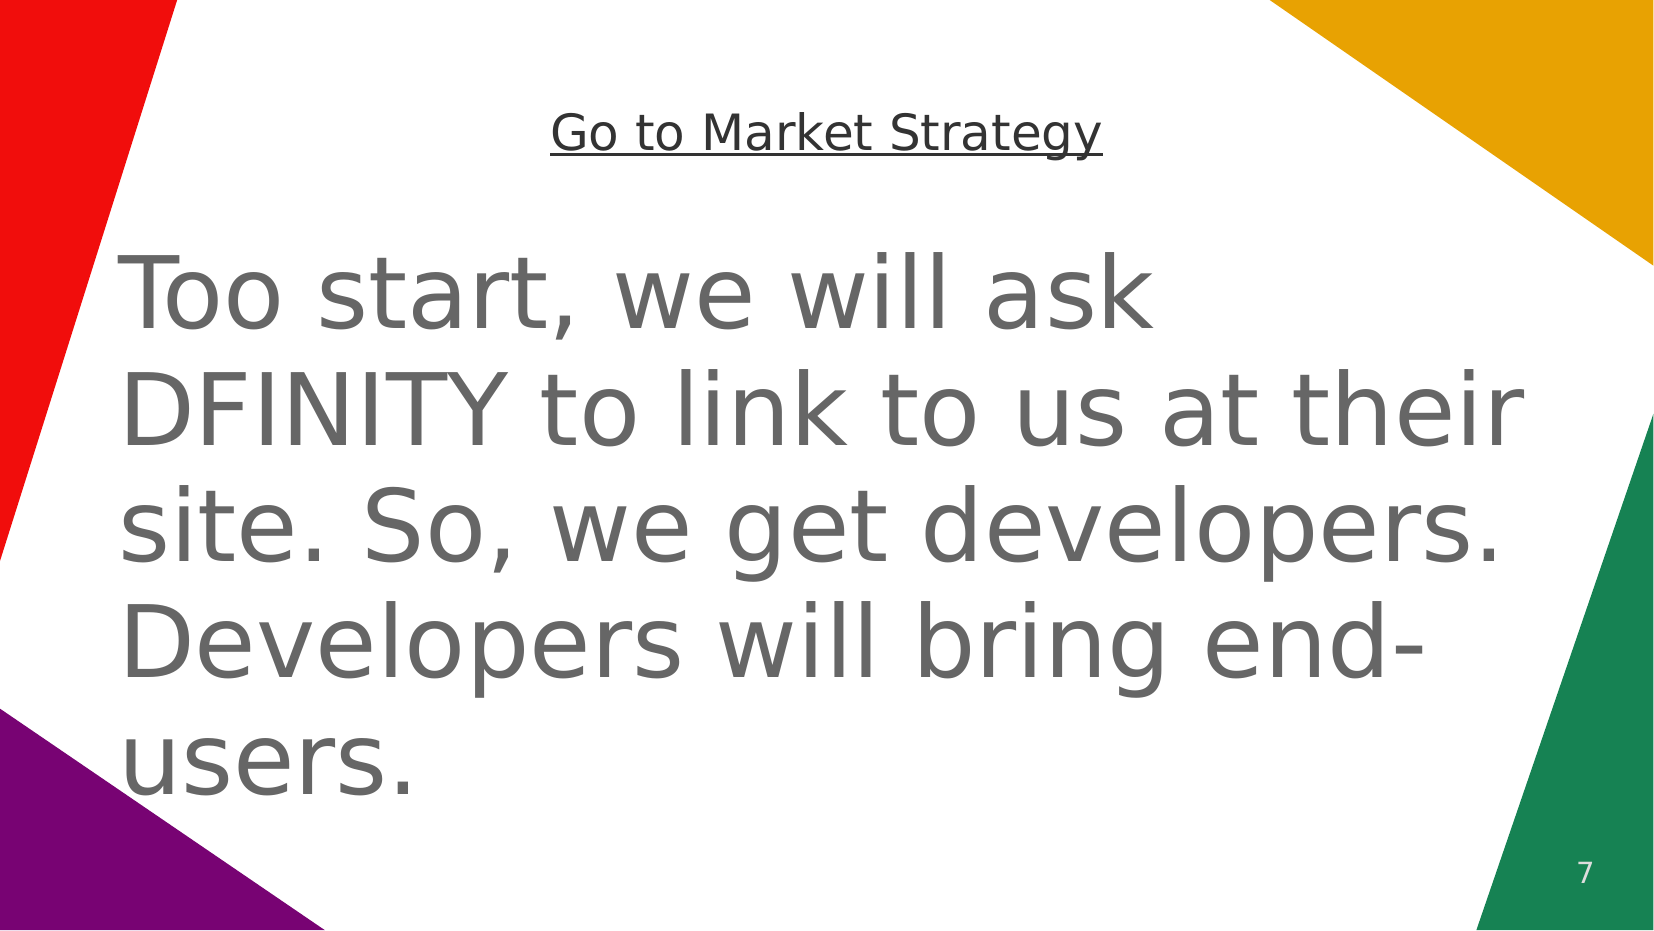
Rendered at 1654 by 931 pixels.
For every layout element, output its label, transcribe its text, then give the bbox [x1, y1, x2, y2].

title Go to Market Strategy [118, 59, 1536, 207]
list Too start, we will ask DFINITY to link to us at their site. So, we get developers. Developers will bring end-users. [118, 236, 1536, 827]
